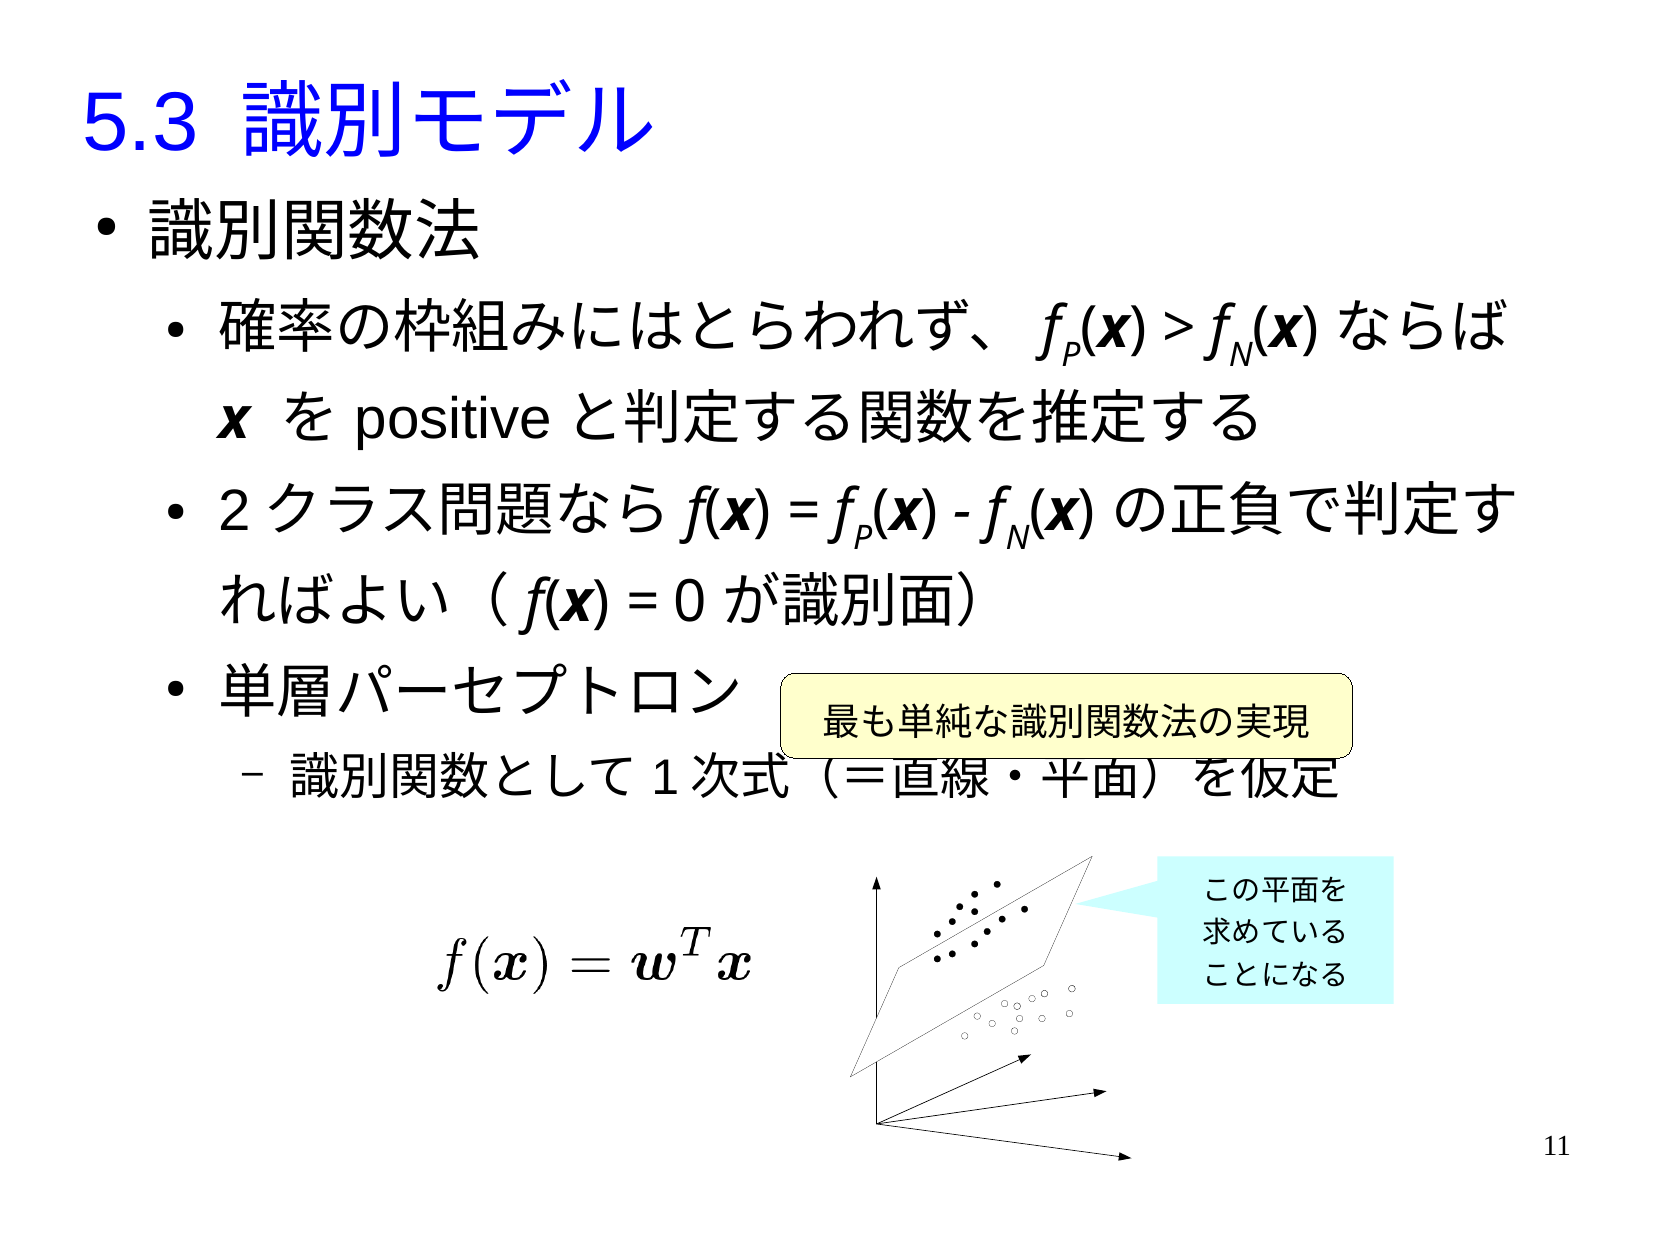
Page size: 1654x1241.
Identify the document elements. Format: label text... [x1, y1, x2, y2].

text_box 最も単純な識別関数法の実現 [780, 673, 1353, 759]
text_box この平面を 求めている ことになる [1075, 856, 1394, 1004]
picture [437, 927, 751, 994]
list 識別関数法 確率の枠組みにはとらわれず、fP(x) > fN(x)ならば x をpositiveと判定する関数を推定する 2クラス問題ならf(x) = fP(x) - fN(x)の正負で判定すればよい（f(x) = 0が識別面） 単層パーセプトロン 識別関数として1次式（＝直線・平面）を仮定 [76, 182, 1565, 1115]
title 5.3 識別モデル [82, 55, 1571, 181]
picture [815, 856, 1158, 1162]
